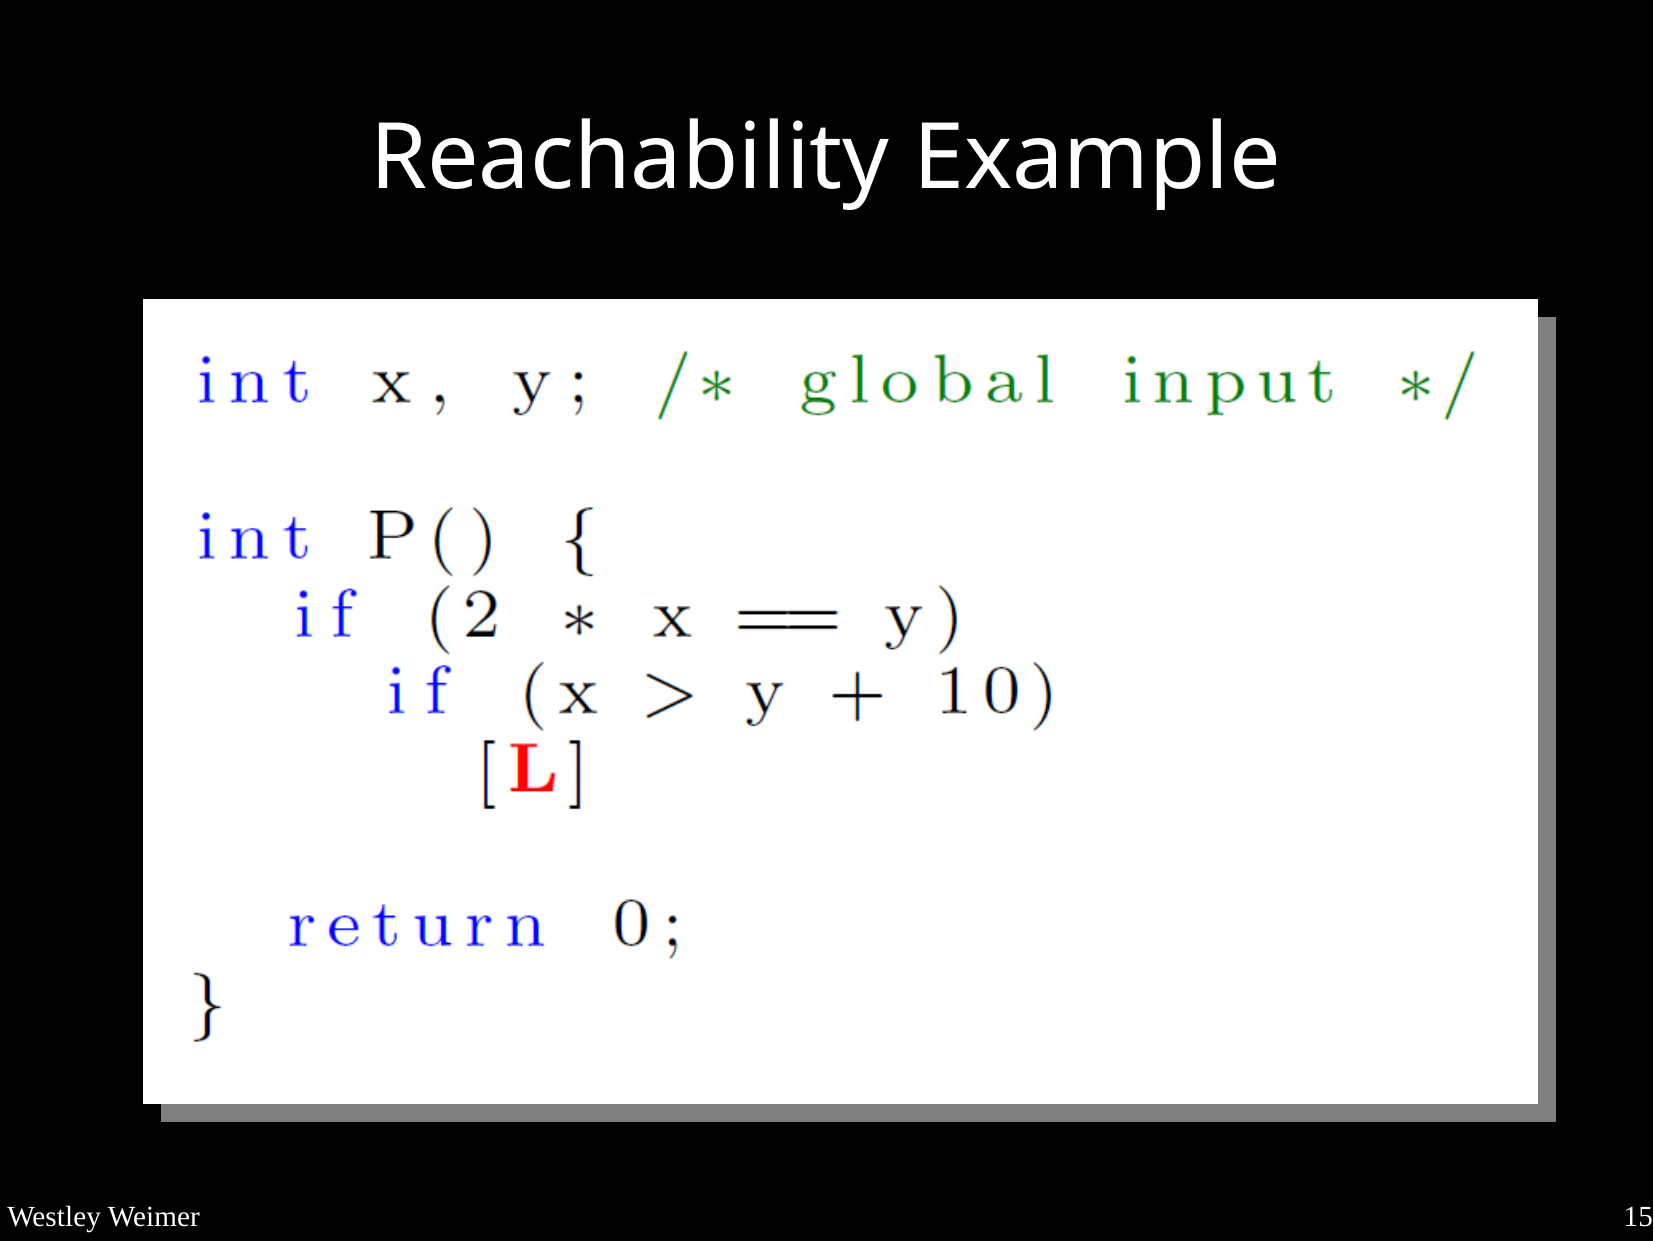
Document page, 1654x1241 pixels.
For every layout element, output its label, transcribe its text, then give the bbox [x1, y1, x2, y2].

picture [143, 299, 1538, 1104]
title Reachability Example [82, 49, 1571, 257]
